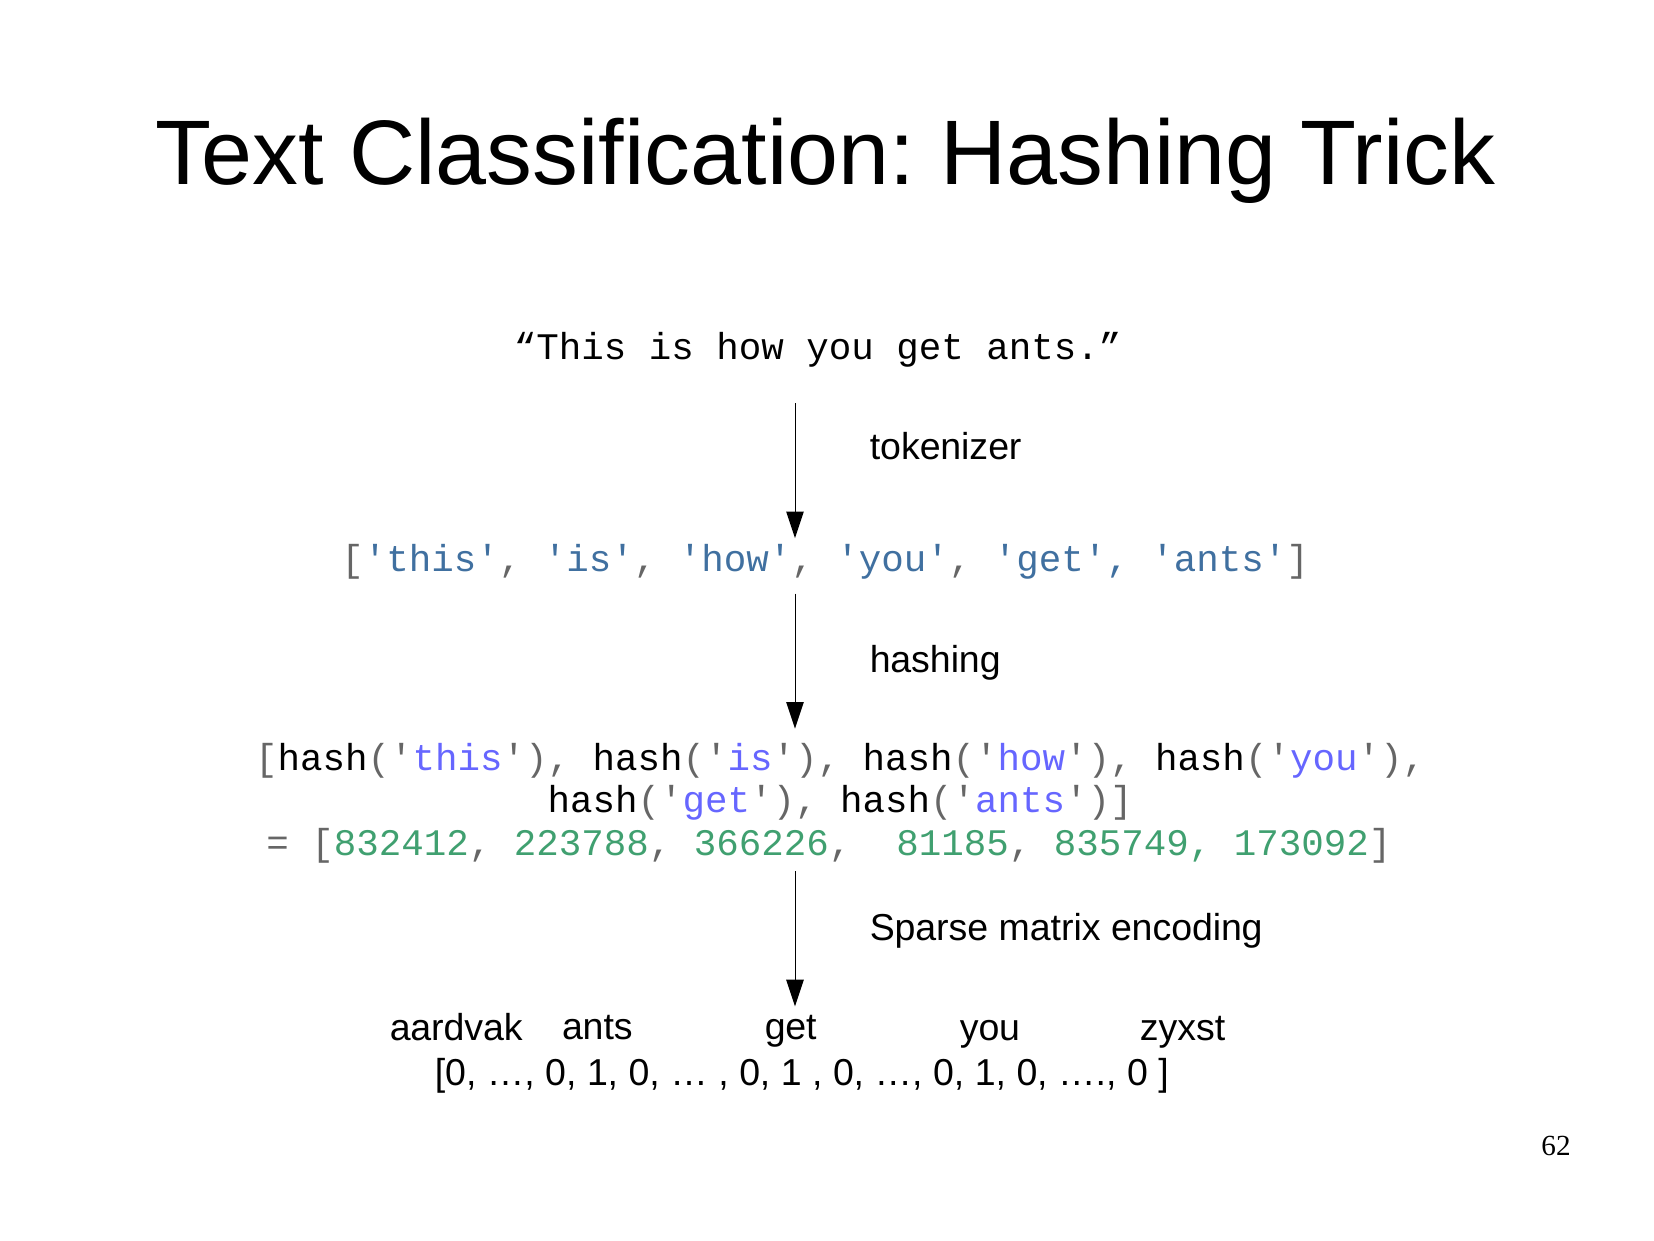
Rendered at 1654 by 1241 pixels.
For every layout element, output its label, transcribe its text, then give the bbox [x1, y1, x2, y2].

text_box zyxst [1125, 999, 1261, 1057]
text_box get [750, 997, 871, 1084]
text_box Sparse matrix encoding [855, 911, 1321, 956]
text_box ants [547, 997, 698, 1058]
text_box ['this', 'is', 'how', 'you', 'get', 'ants'] [315, 540, 1336, 584]
title Text Classification: Hashing Trick [82, 49, 1571, 257]
text_box you [945, 999, 1125, 1057]
text_box “This is how you get ants.” [465, 328, 1171, 372]
text_box [0, …, 0, 1, 0, … , 0, 1 , 0, …, 0, 1, 0, …., 0 ] [420, 1044, 1186, 1102]
text_box [hash('this'), hash('is'), hash('how'), hash('you'), hash('get'), hash('ants')] = [832412, 223788, 366226, 81185, 835749, 173092] [150, 739, 1531, 911]
text_box aardvak [375, 999, 541, 1057]
text_box tokenizer [855, 418, 1111, 476]
text_box hashing [855, 630, 1561, 730]
